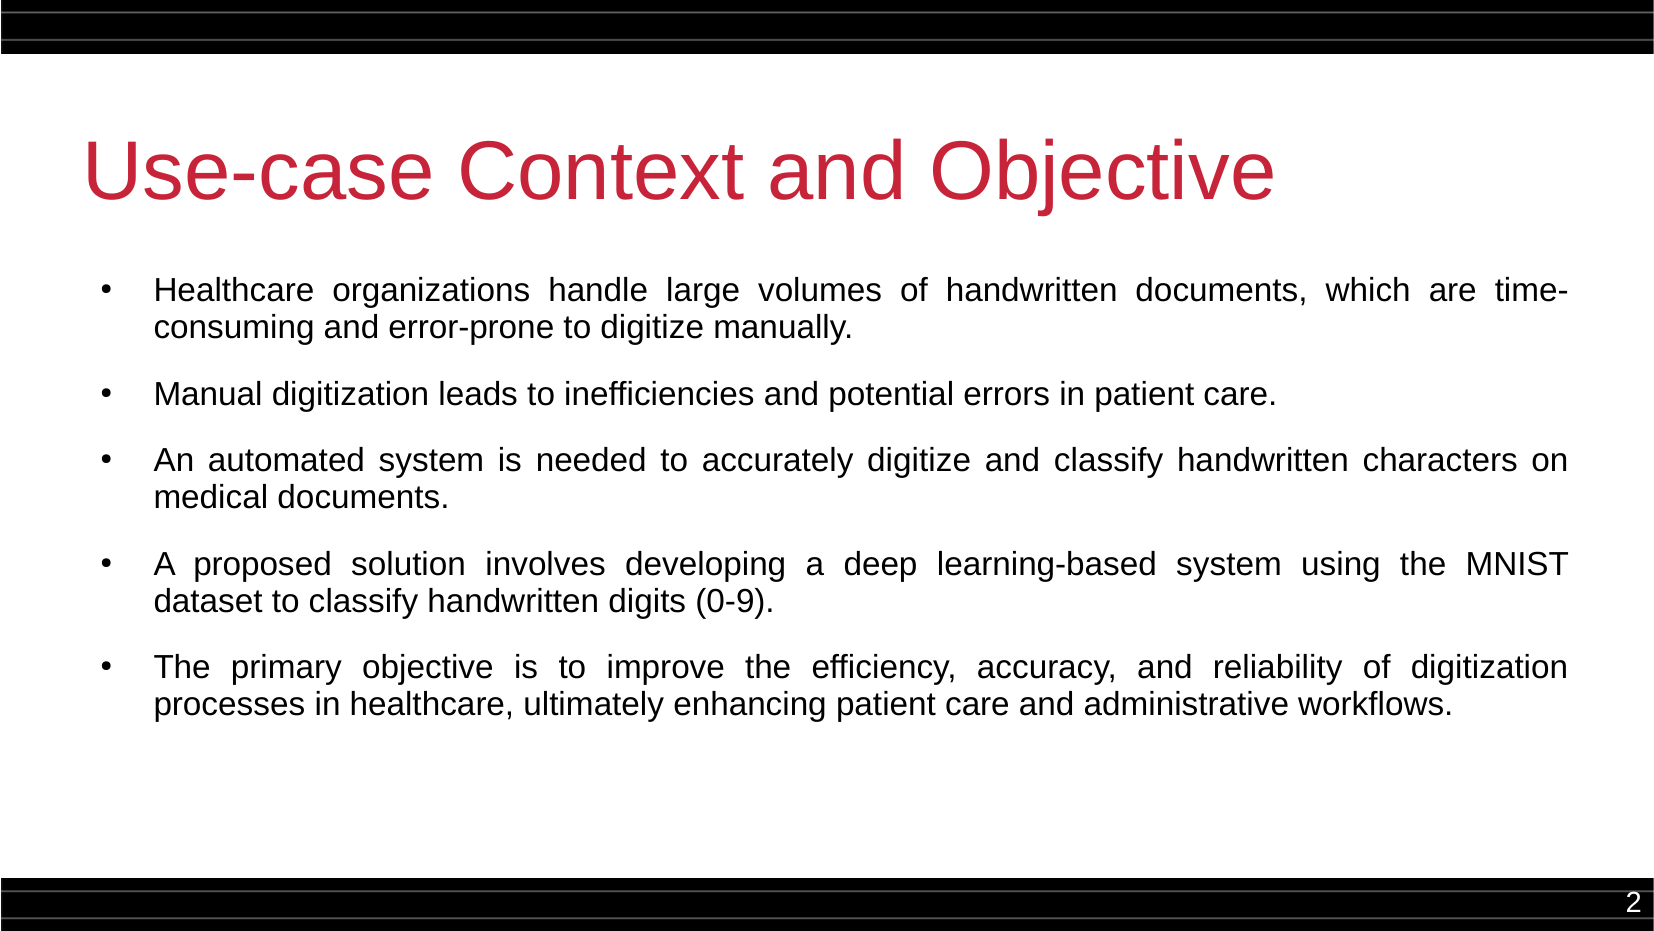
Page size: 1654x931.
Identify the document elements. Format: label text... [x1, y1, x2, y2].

title Use-case Context and Objective [82, 92, 1571, 249]
picture [1, 0, 1654, 54]
picture [1, 878, 1654, 931]
list Healthcare organizations handle large volumes of handwritten documents, which are time-consuming and error-prone to digitize manually. Manual digitization leads to inefficiencies and potential errors in patient care. An automated system is needed to accurately digitize and classify handwritten characters on medical documents. A proposed solution involves developing a deep learning-based system using the MNIST dataset to classify handwritten digits (0-9). The primary objective is to improve the efficiency, accuracy, and reliability of digitization processes in healthcare, ultimately enhancing patient care and administrative workflows. [82, 271, 1571, 851]
